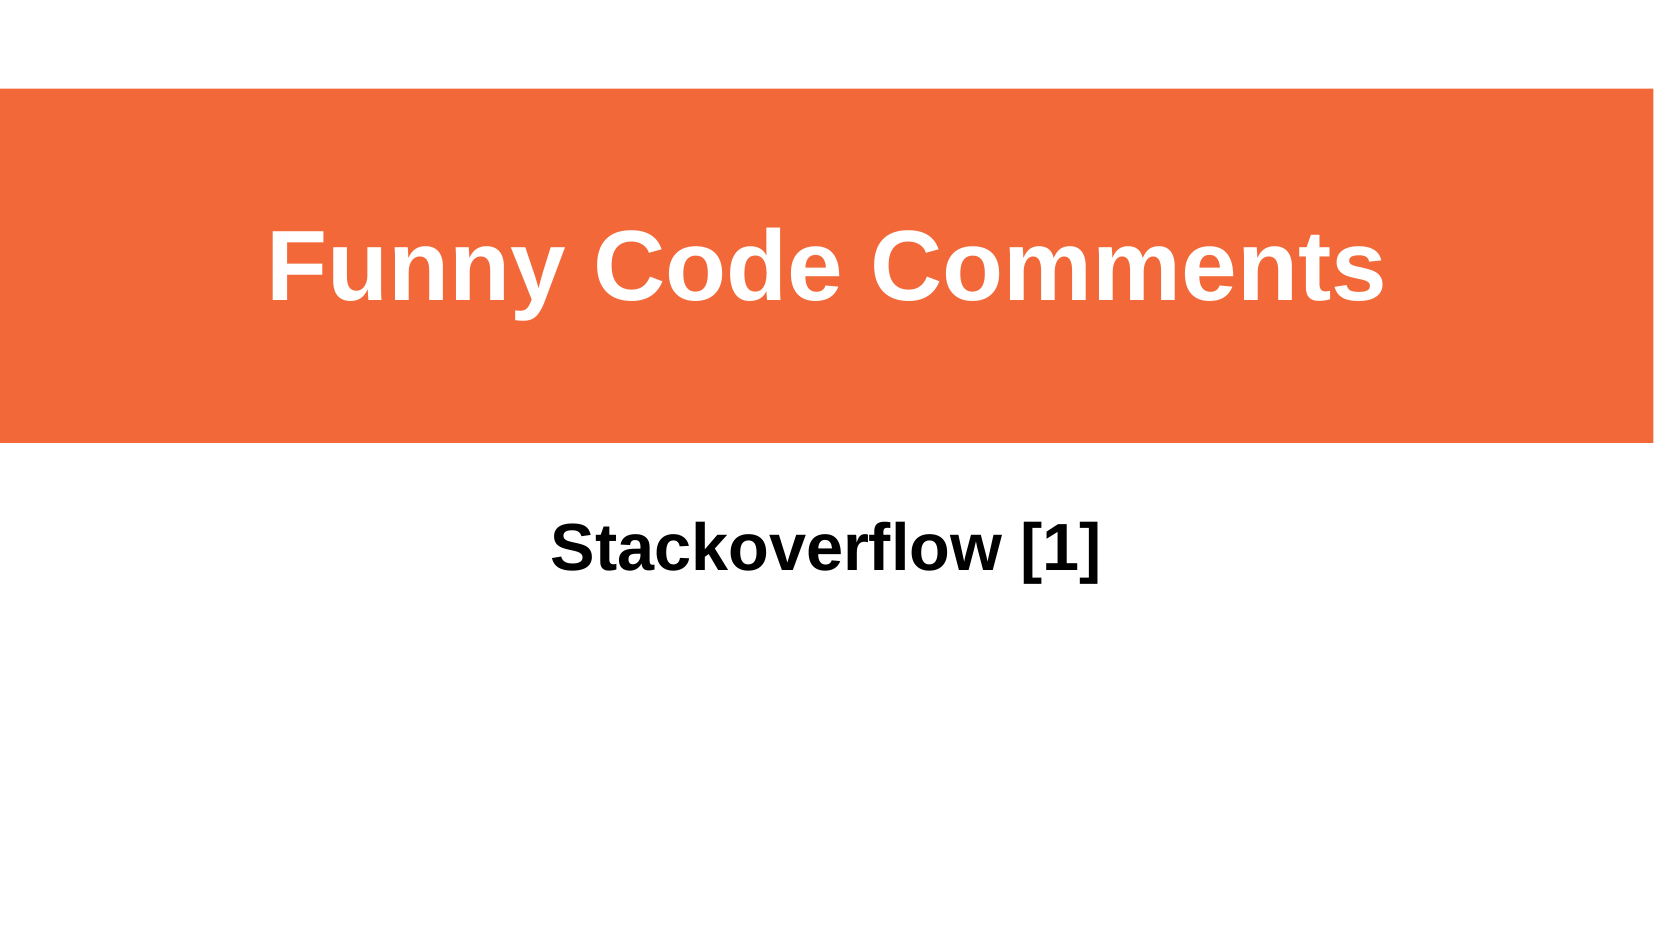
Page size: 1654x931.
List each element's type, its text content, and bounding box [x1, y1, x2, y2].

subtitle Stackoverflow [1] [29, 472, 1625, 886]
title Funny Code Comments [0, 88, 1654, 443]
